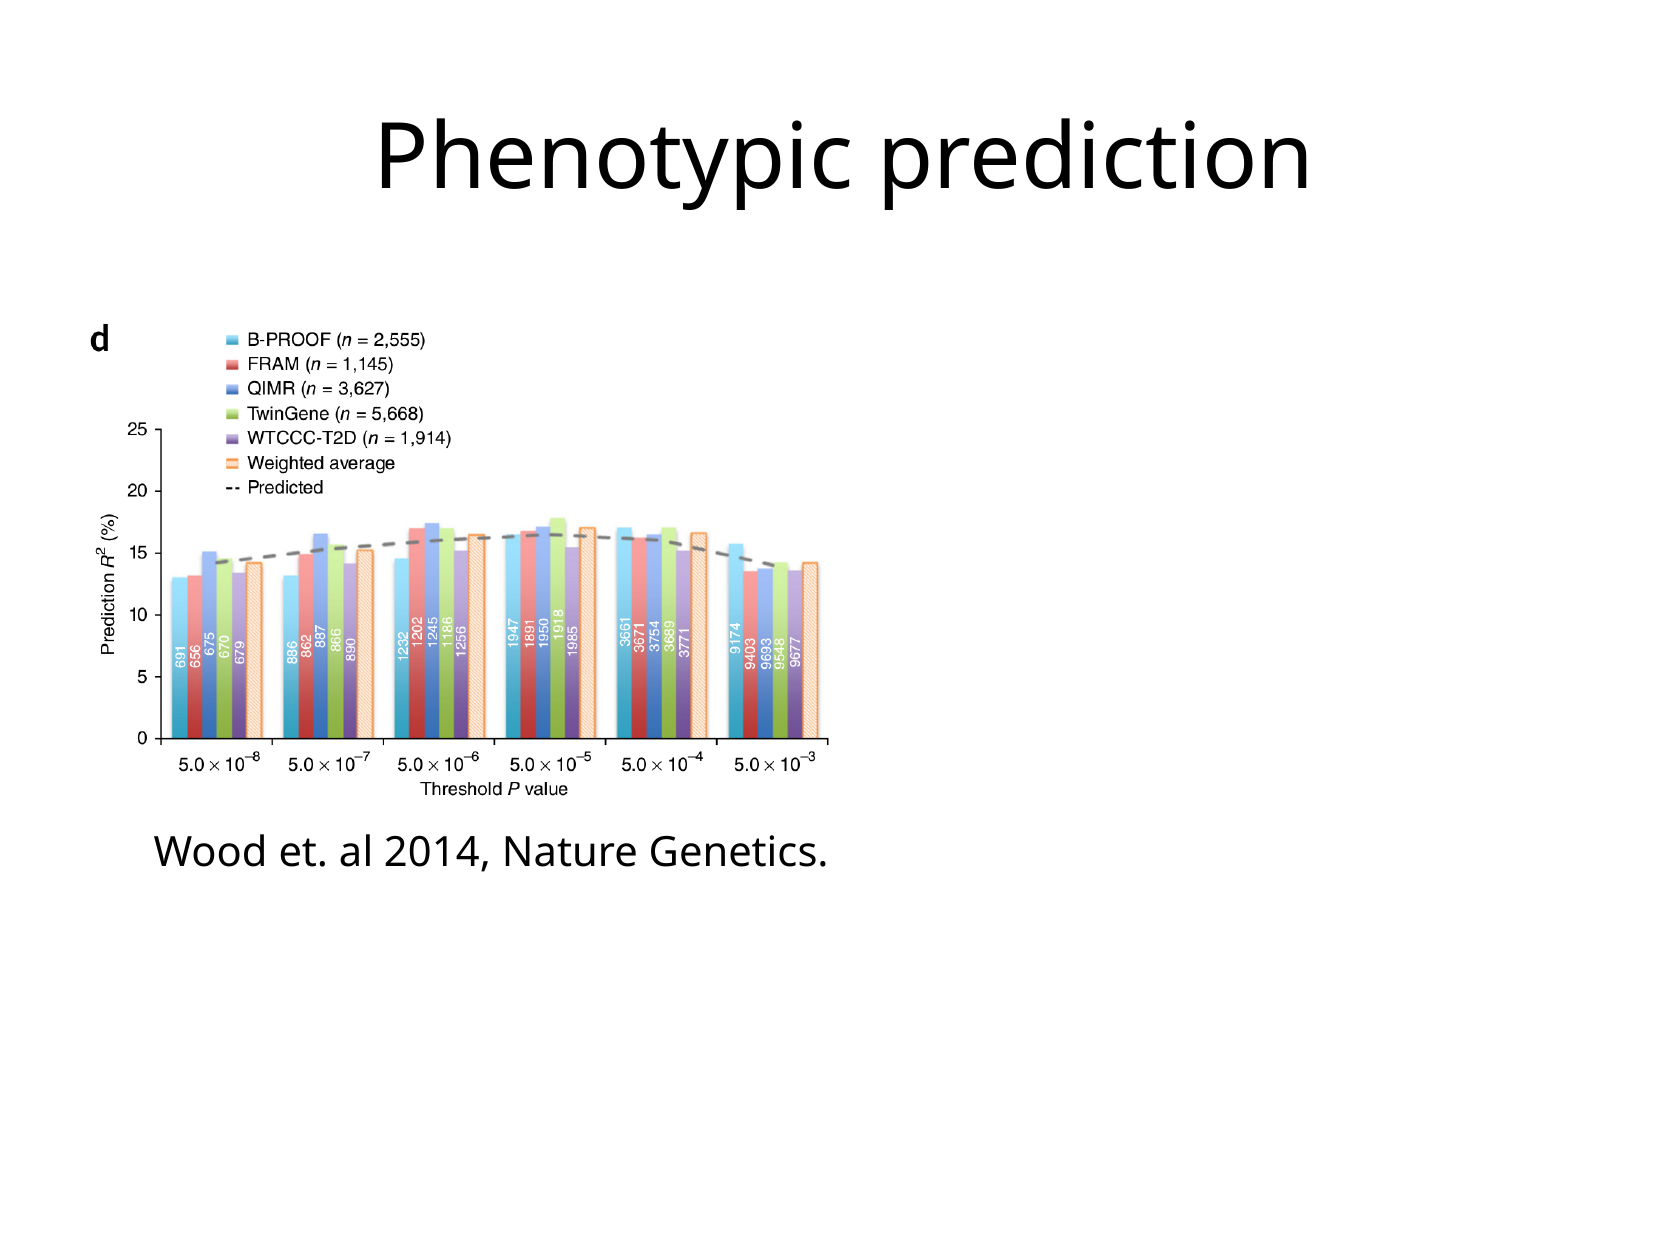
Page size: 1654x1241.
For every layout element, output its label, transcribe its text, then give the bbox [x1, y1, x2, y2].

picture [82, 290, 863, 821]
title Phenotypic prediction [82, 49, 1571, 257]
list Wood et. al 2014, Nature Genetics. [82, 821, 1571, 899]
